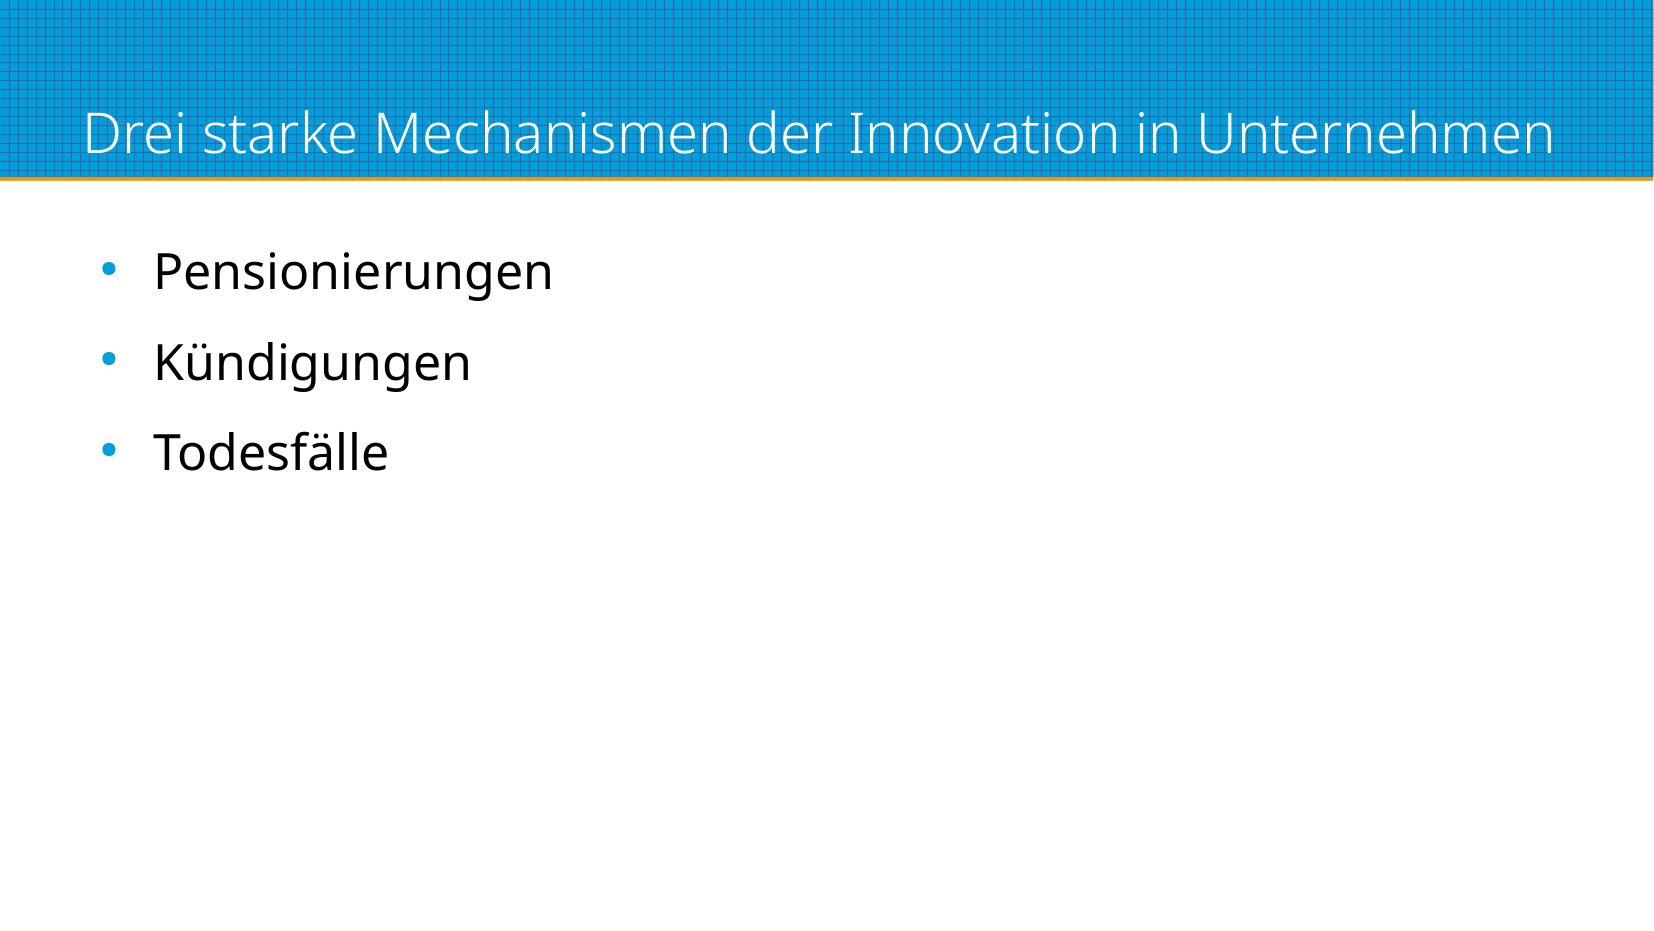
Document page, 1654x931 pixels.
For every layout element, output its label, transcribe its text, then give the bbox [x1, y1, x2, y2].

list Pensionierungen Kündigungen Todesfälle [82, 236, 1563, 811]
title Drei starke Mechanismen der Innovation in Unternehmen [82, 14, 1571, 171]
